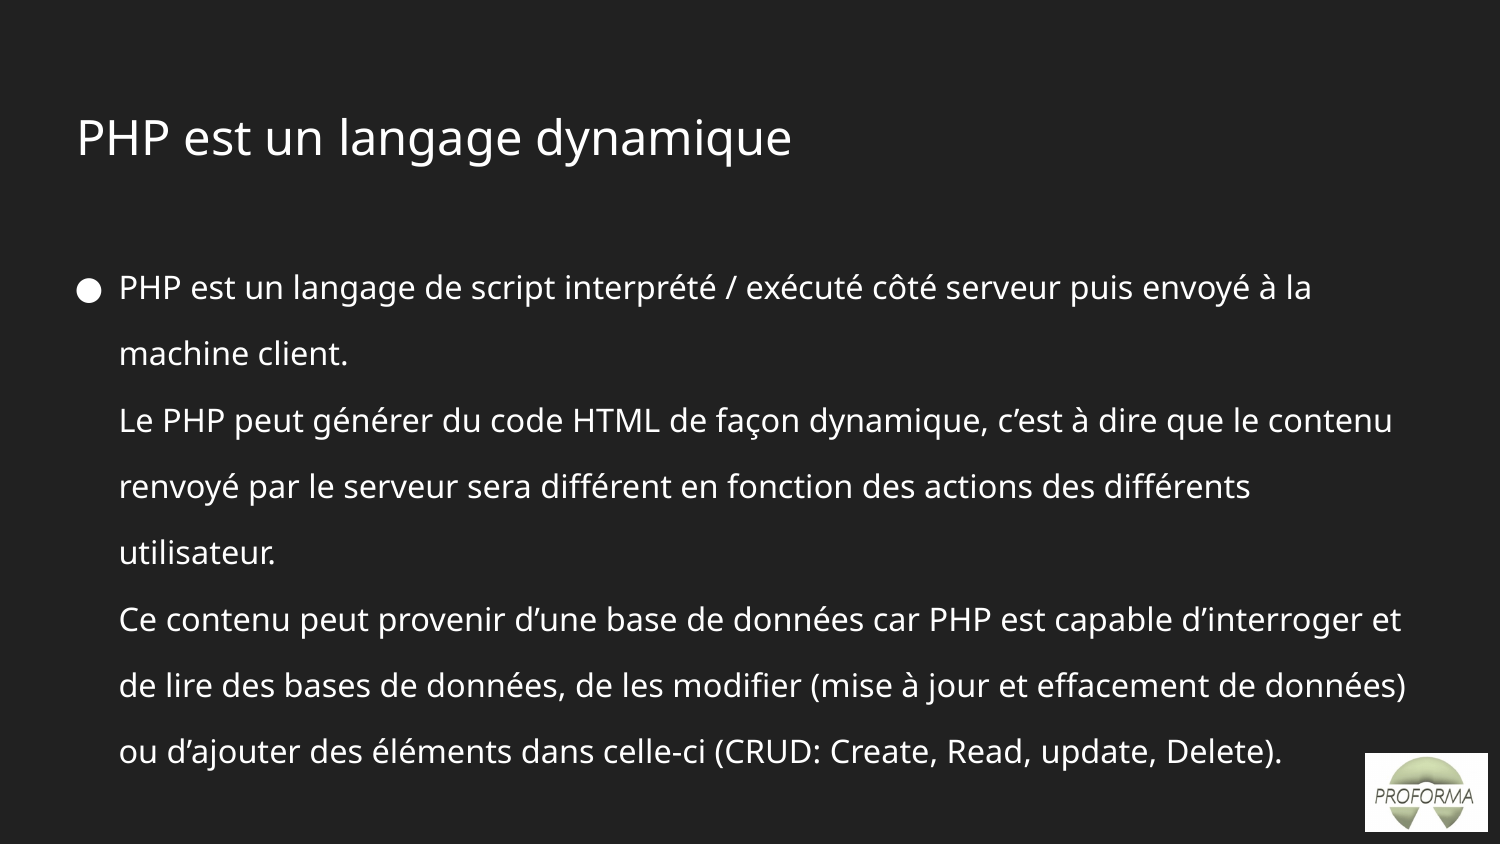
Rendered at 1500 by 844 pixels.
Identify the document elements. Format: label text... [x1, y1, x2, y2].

title PHP est un langage dynamique [61, 88, 1306, 185]
picture [1365, 753, 1488, 832]
title PHP est un langage de script interprété / exécuté côté serveur puis envoyé à la machine client. Le PHP peut générer du code HTML de façon dynamique, c’est à dire que le contenu renvoyé par le serveur sera différent en fonction des actions des différents utilisateur. Ce contenu peut provenir d’une base de données car PHP est capable d’interroger et de lire des bases de données, de les modifier (mise à jour et effacement de données) ou d’ajouter des éléments dans celle-ci (CRUD: Create, Read, update, Delete). [45, 194, 1428, 789]
